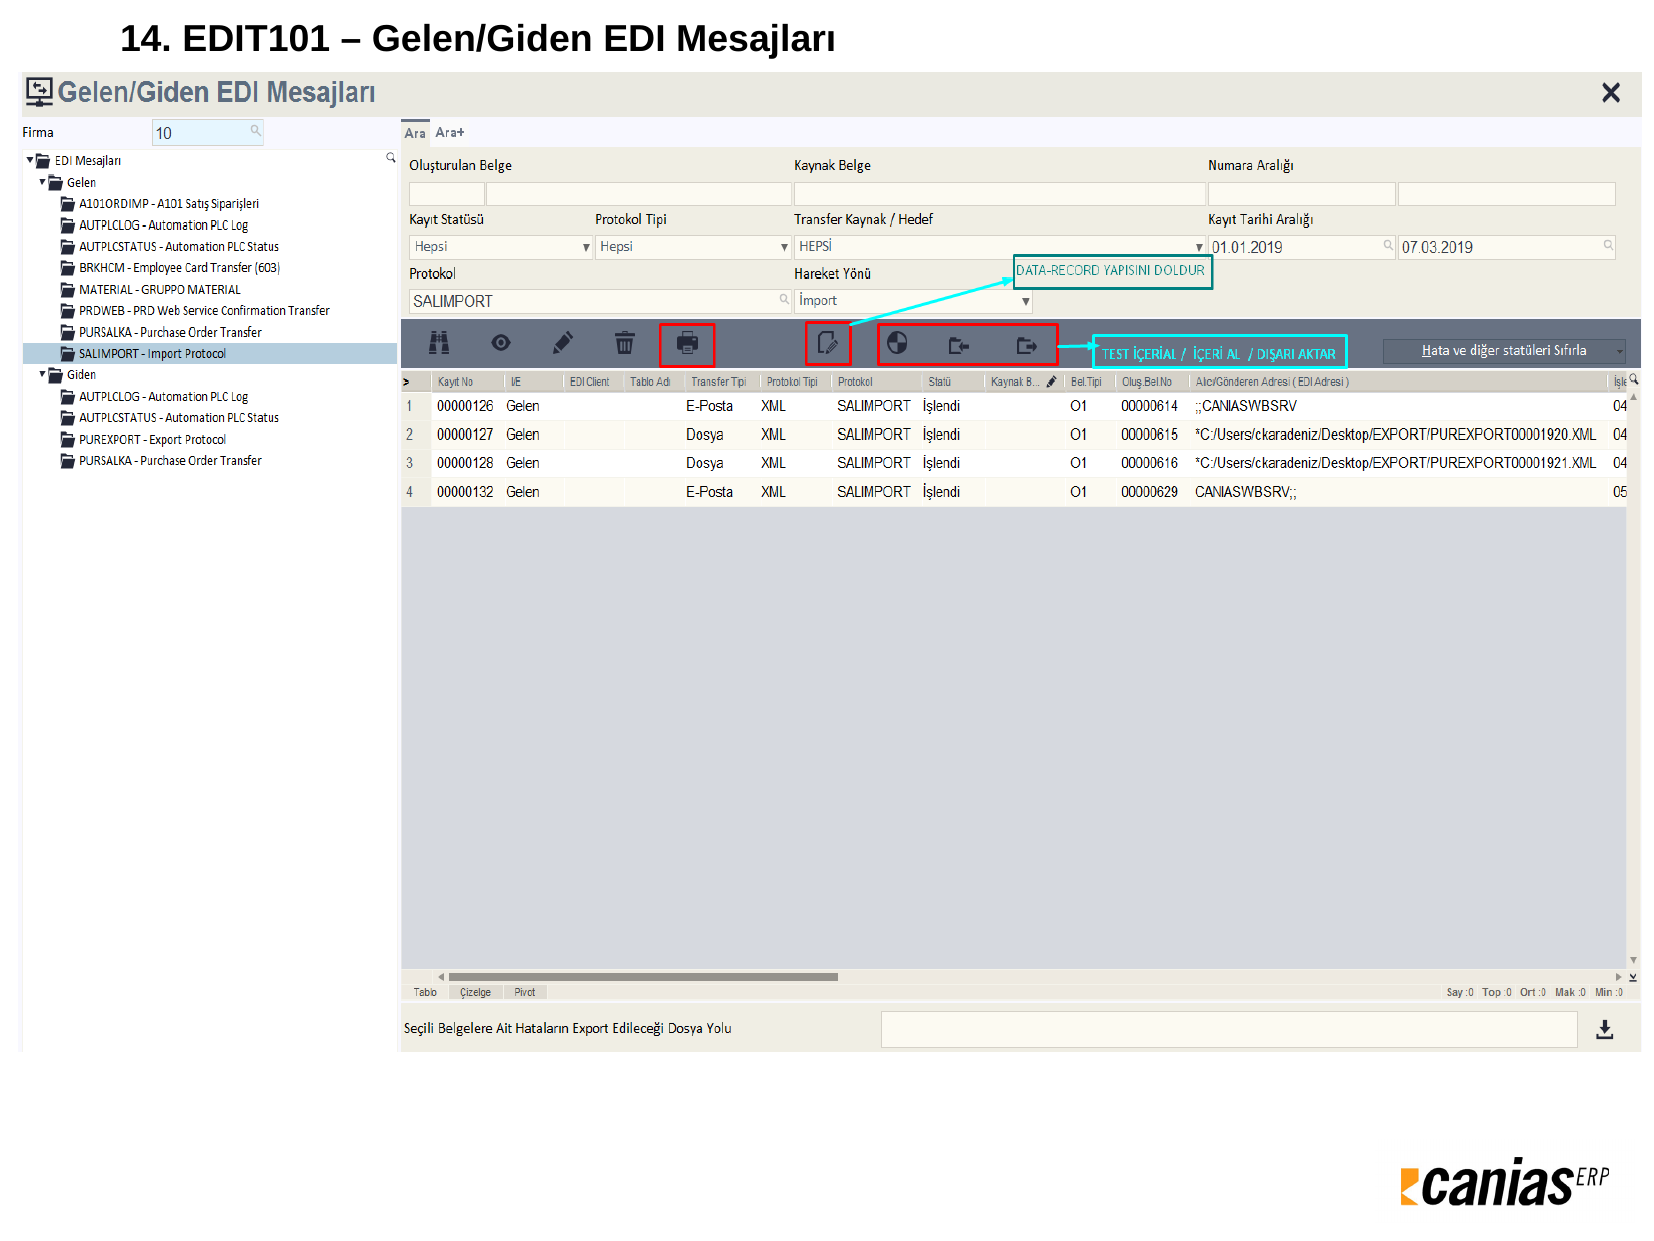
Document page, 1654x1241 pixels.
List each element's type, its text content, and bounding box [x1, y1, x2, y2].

picture [18, 72, 1642, 1052]
text_box 14. EDIT101 – Gelen/Giden EDI Mesajları [10, 6, 1624, 65]
picture [1375, 1139, 1635, 1223]
